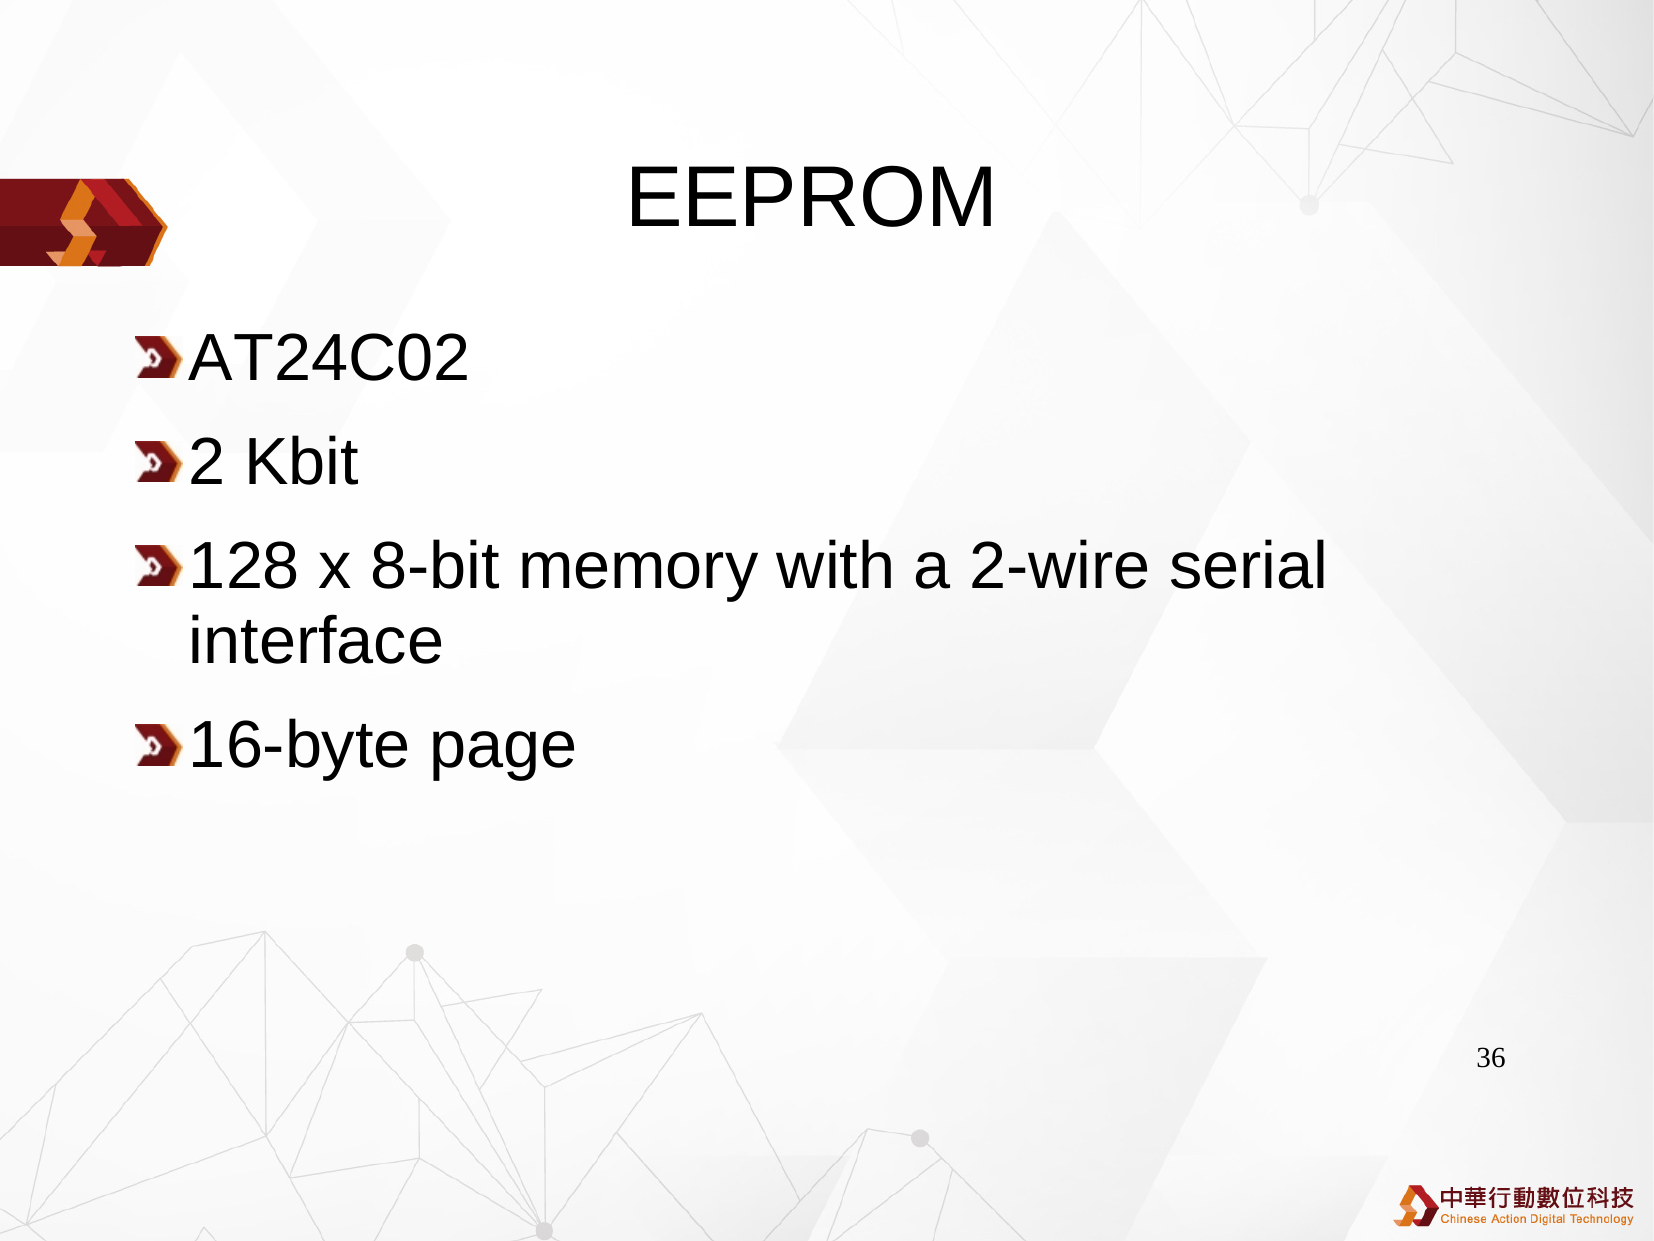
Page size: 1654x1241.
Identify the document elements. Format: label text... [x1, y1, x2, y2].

picture [0, 0, 1654, 1241]
title EEPROM [118, 112, 1506, 281]
list AT24C02 2 Kbit 128 x 8-bit memory with a 2-wire serial interface 16-byte page [118, 319, 1571, 1040]
